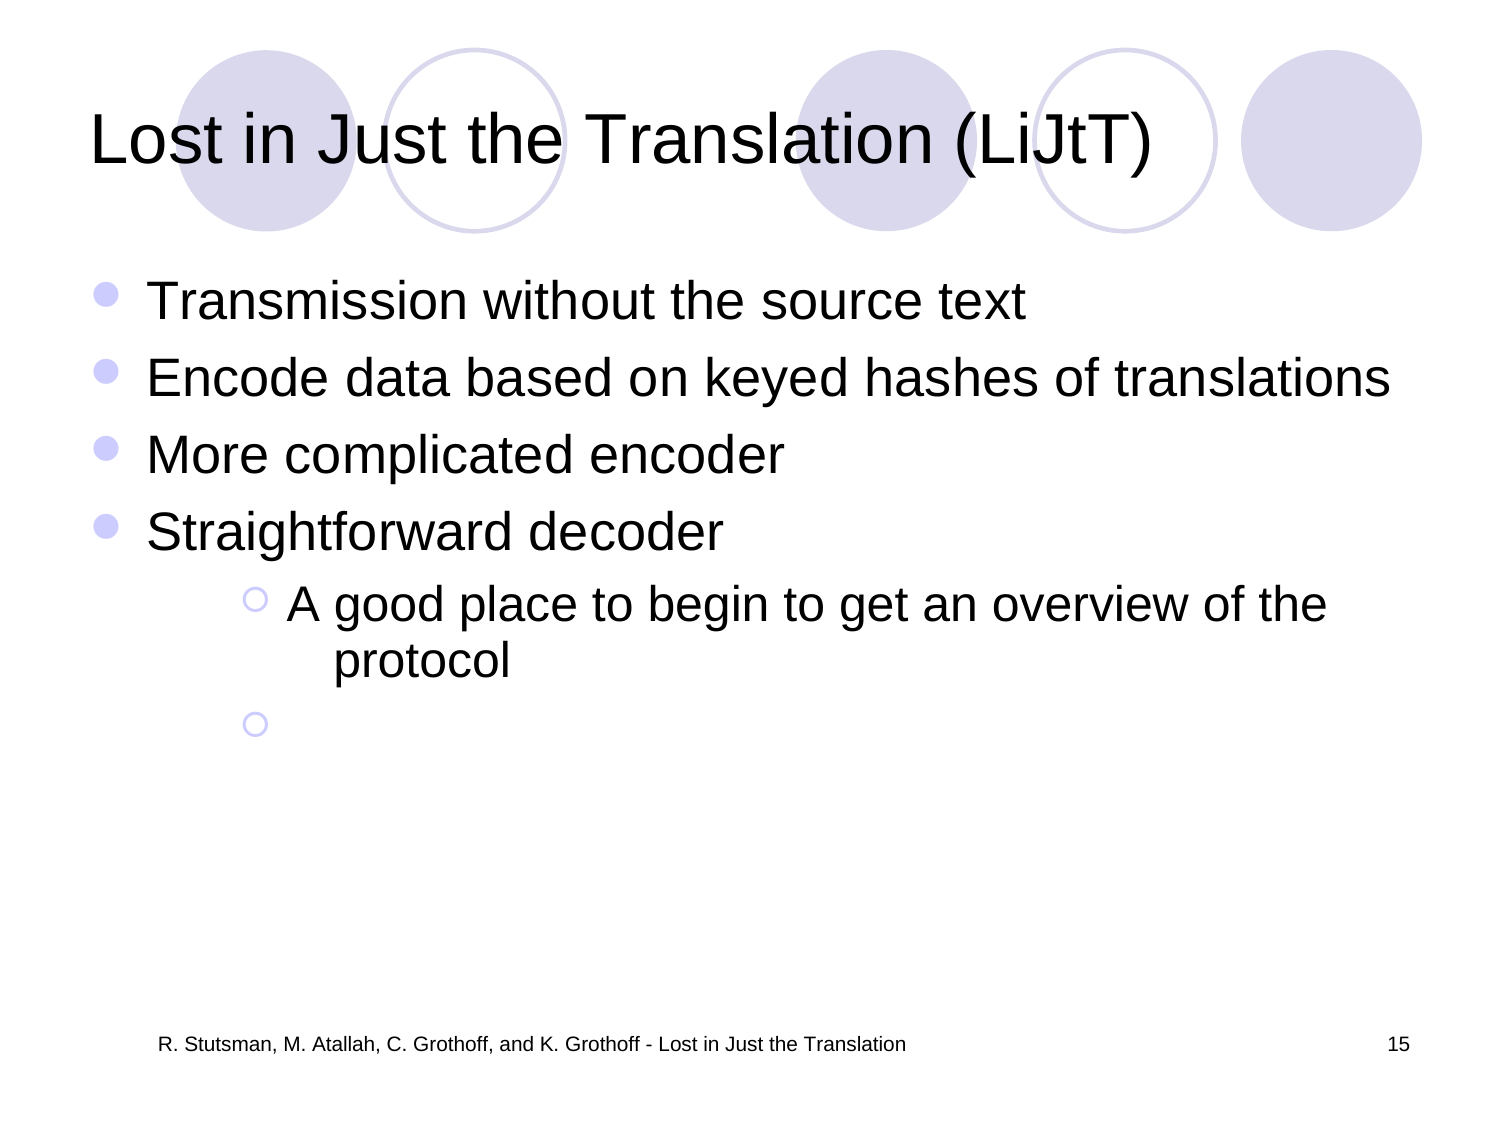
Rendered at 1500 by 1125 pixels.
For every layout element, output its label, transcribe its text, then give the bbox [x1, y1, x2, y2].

title Lost in Just the Translation (LiJtT) [75, 45, 1426, 233]
list Transmission without the source text Encode data based on keyed hashes of translations More complicated encoder Straightforward decoder A good place to begin to get an overview of the protocol [75, 262, 1426, 1006]
